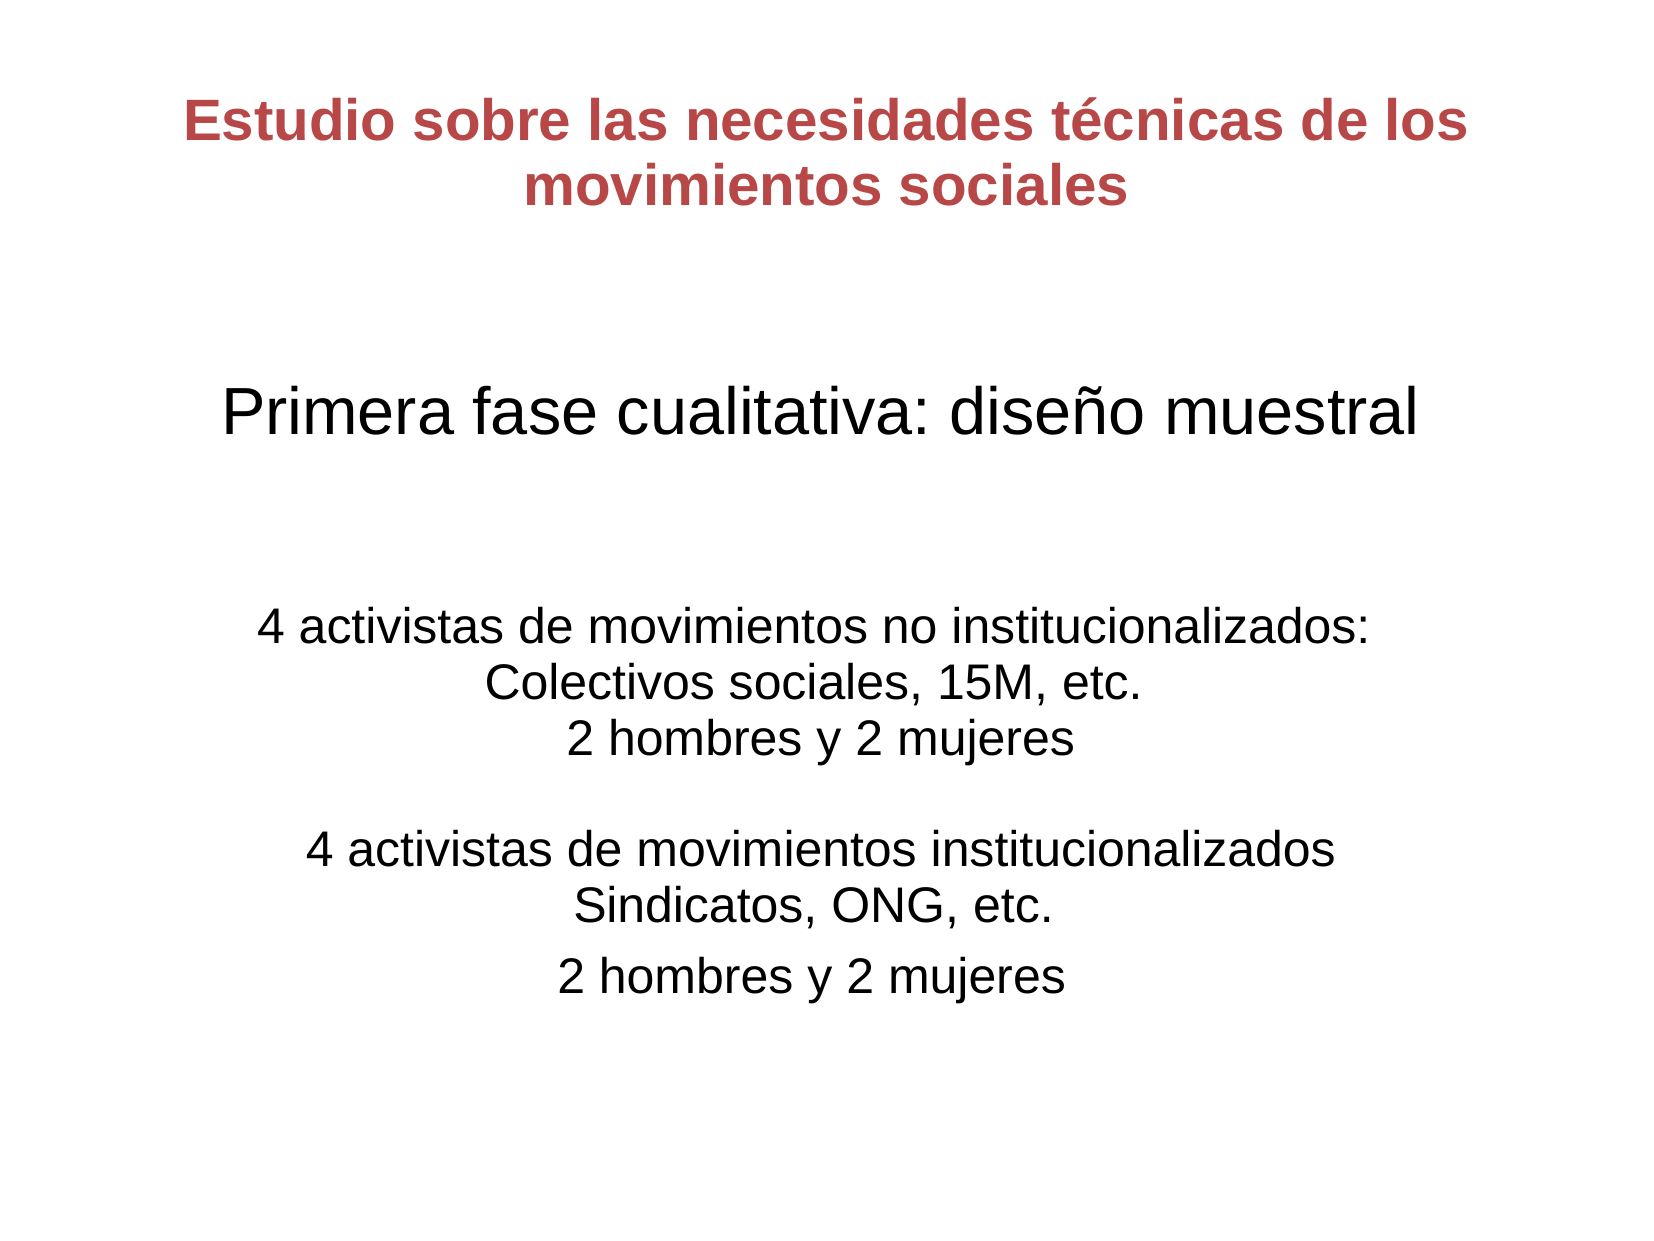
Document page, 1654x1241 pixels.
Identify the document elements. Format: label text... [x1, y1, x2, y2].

title Estudio sobre las necesidades técnicas de los movimientos sociales [82, 56, 1571, 250]
subtitle Primera fase cualitativa: diseño muestral 4 activistas de movimientos no institucionalizados: Colectivos sociales, 15M, etc. 2 hombres y 2 mujeres 4 activistas de movimientos institucionalizados Sindicatos, ONG, etc. 2 hombres y 2 mujeres [76, 288, 1565, 1093]
